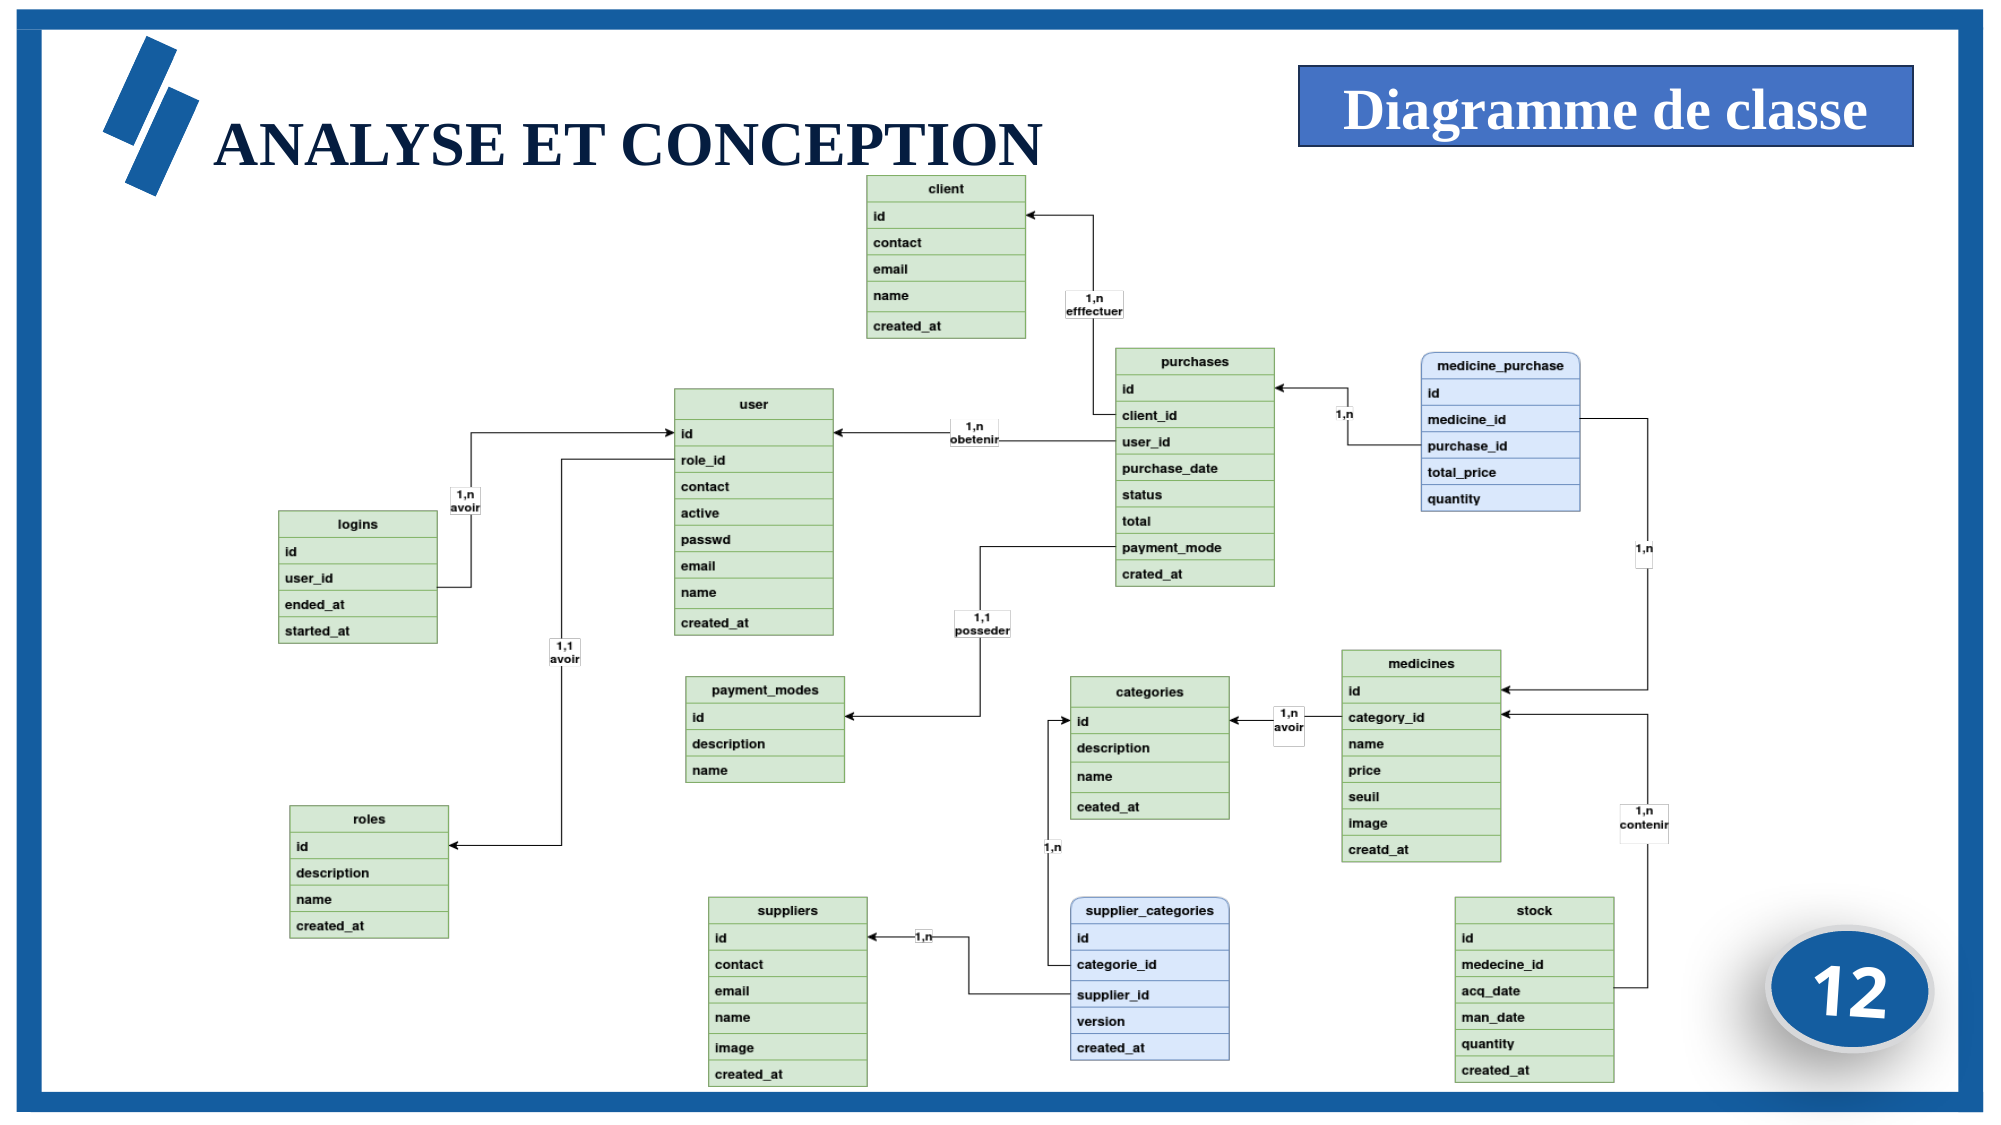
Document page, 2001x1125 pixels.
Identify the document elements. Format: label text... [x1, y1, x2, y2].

text_box 12 [1768, 927, 1932, 1051]
picture [276, 173, 1671, 1092]
text_box [16, 9, 1984, 1113]
text_box ANALYSE ET CONCEPTION [187, 90, 1072, 179]
text_box Diagramme de classe [1298, 65, 1913, 146]
